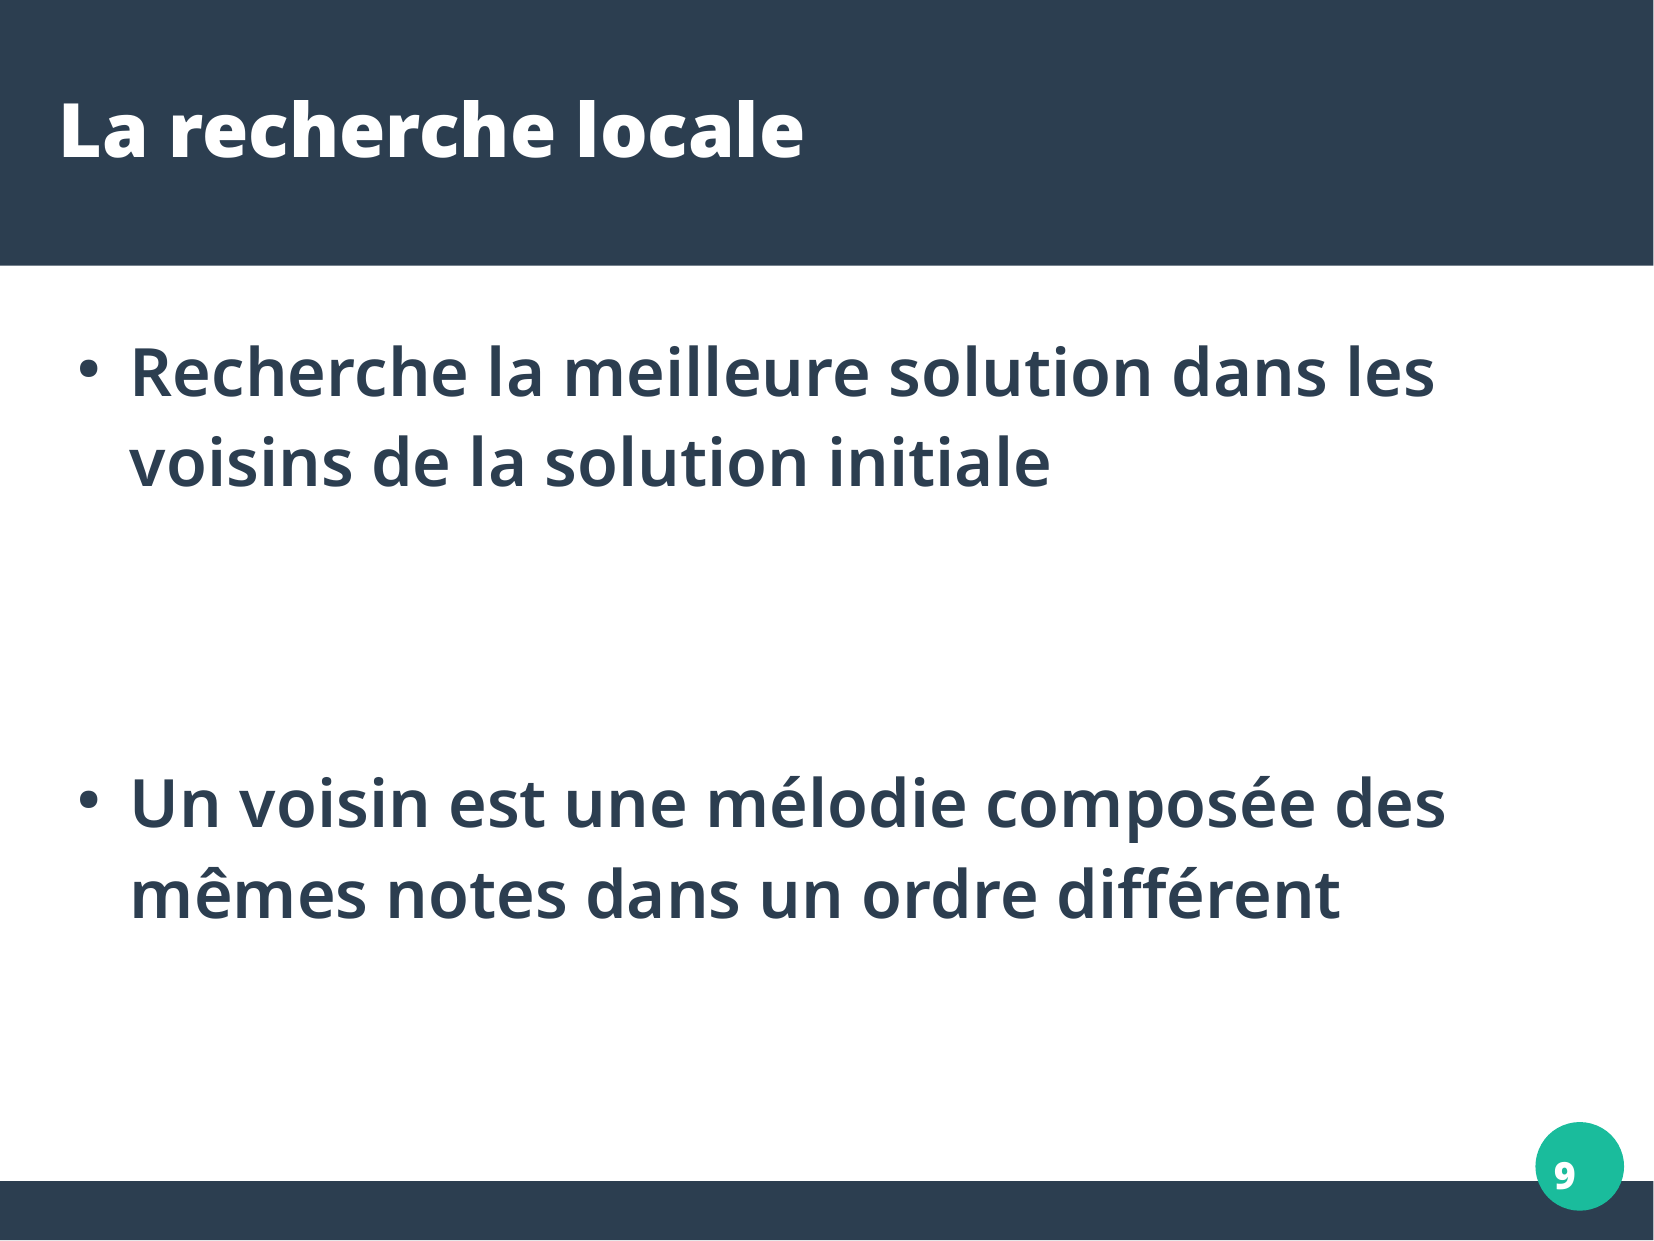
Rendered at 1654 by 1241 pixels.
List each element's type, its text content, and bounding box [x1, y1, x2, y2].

list Un voisin est une mélodie composée des mêmes notes dans un ordre différent [59, 756, 1595, 1151]
title La recherche locale [59, 49, 1595, 207]
list Recherche la meilleure solution dans les voisins de la solution initiale [59, 324, 1595, 720]
